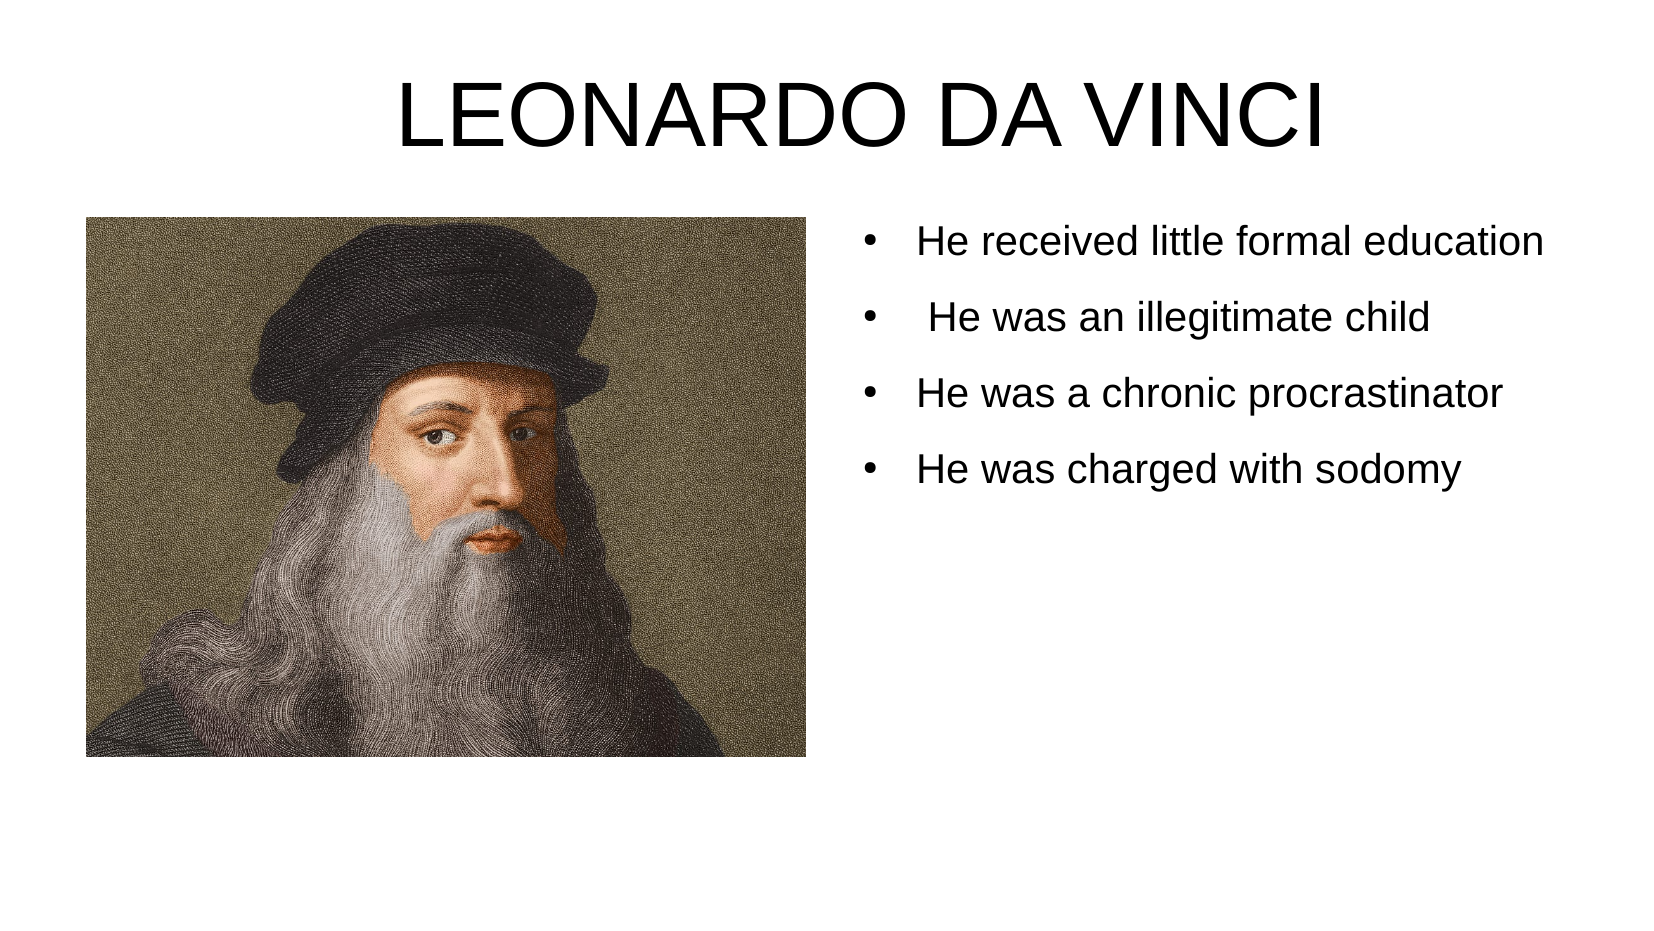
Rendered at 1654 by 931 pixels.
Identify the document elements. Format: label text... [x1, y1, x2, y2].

title LEONARDO DA VINCI [82, 37, 1571, 193]
picture [86, 217, 806, 758]
list He received little formal education He was an illegitimate child He was a chronic procrastinator He was charged with sodomy [845, 217, 1654, 758]
